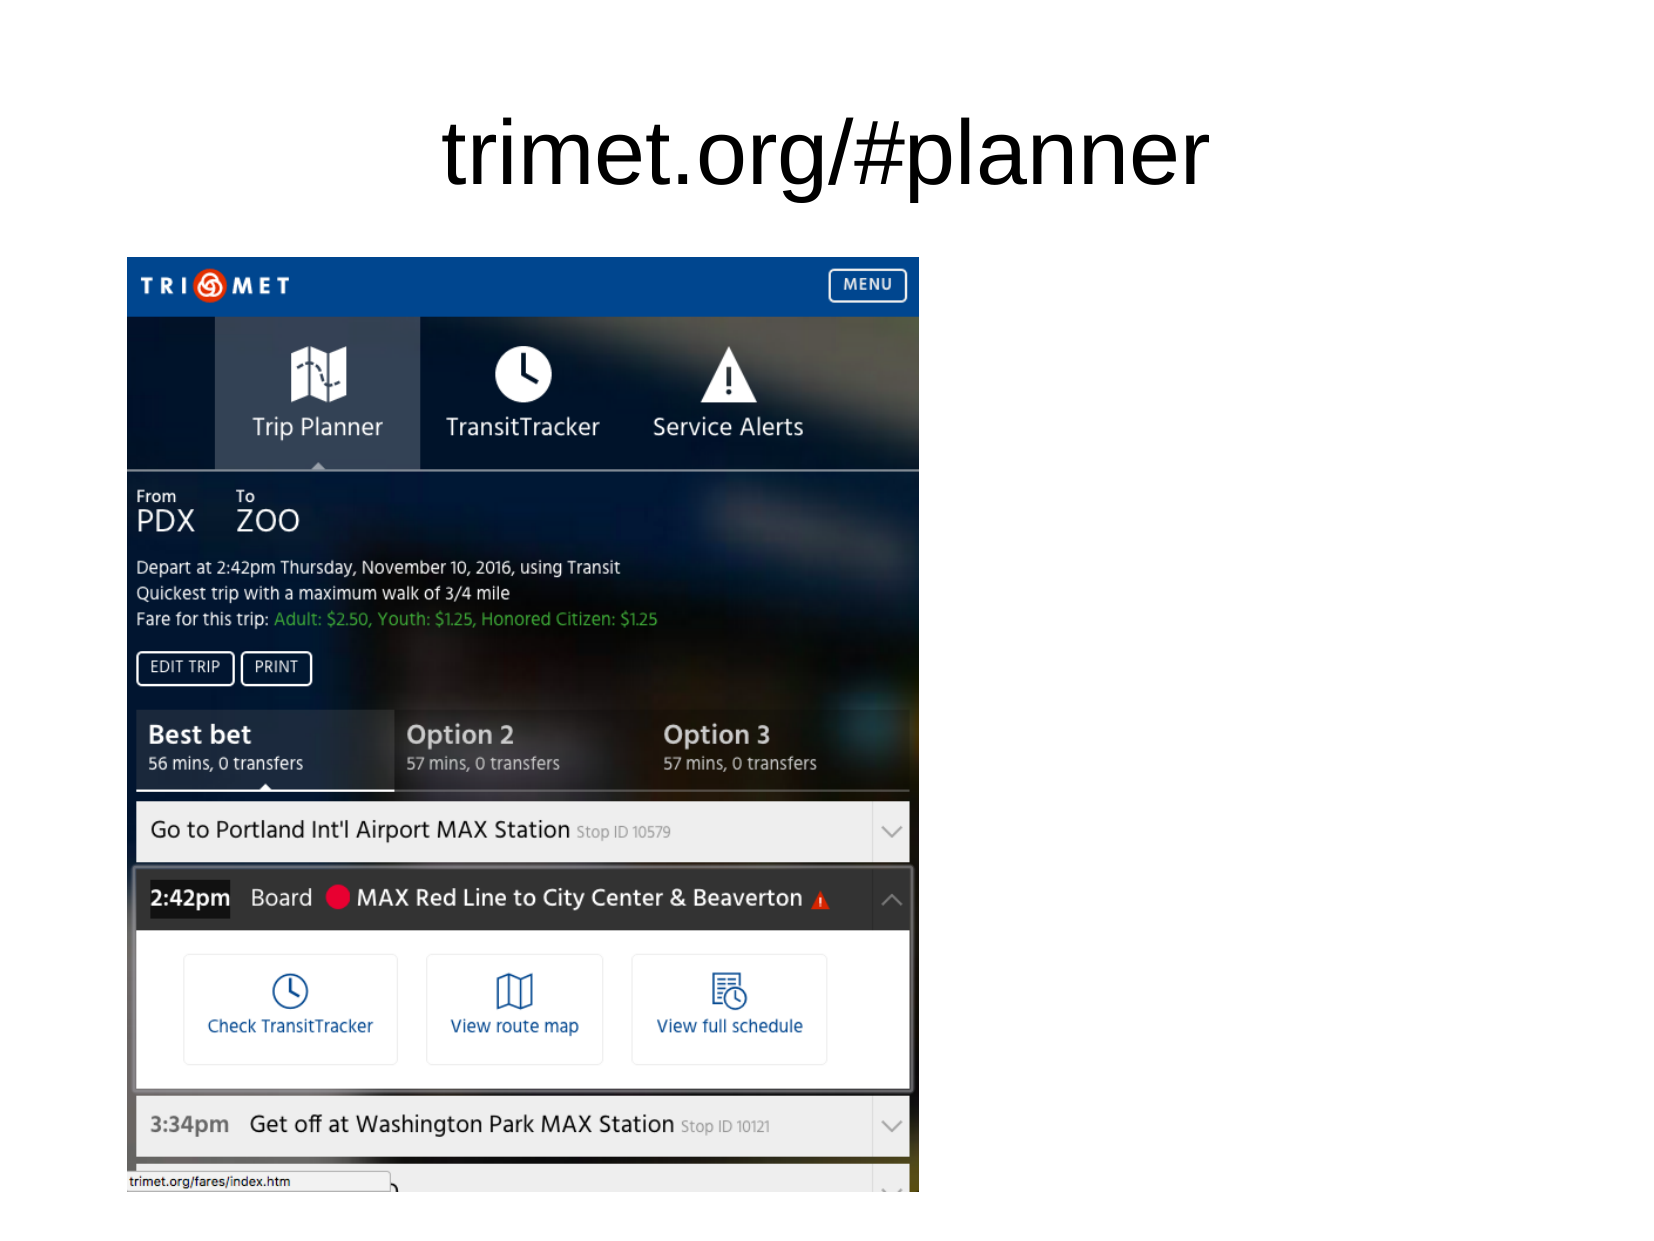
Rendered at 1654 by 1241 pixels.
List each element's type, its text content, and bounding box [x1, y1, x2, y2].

picture [127, 257, 919, 1192]
title trimet.org/#planner [82, 49, 1571, 257]
